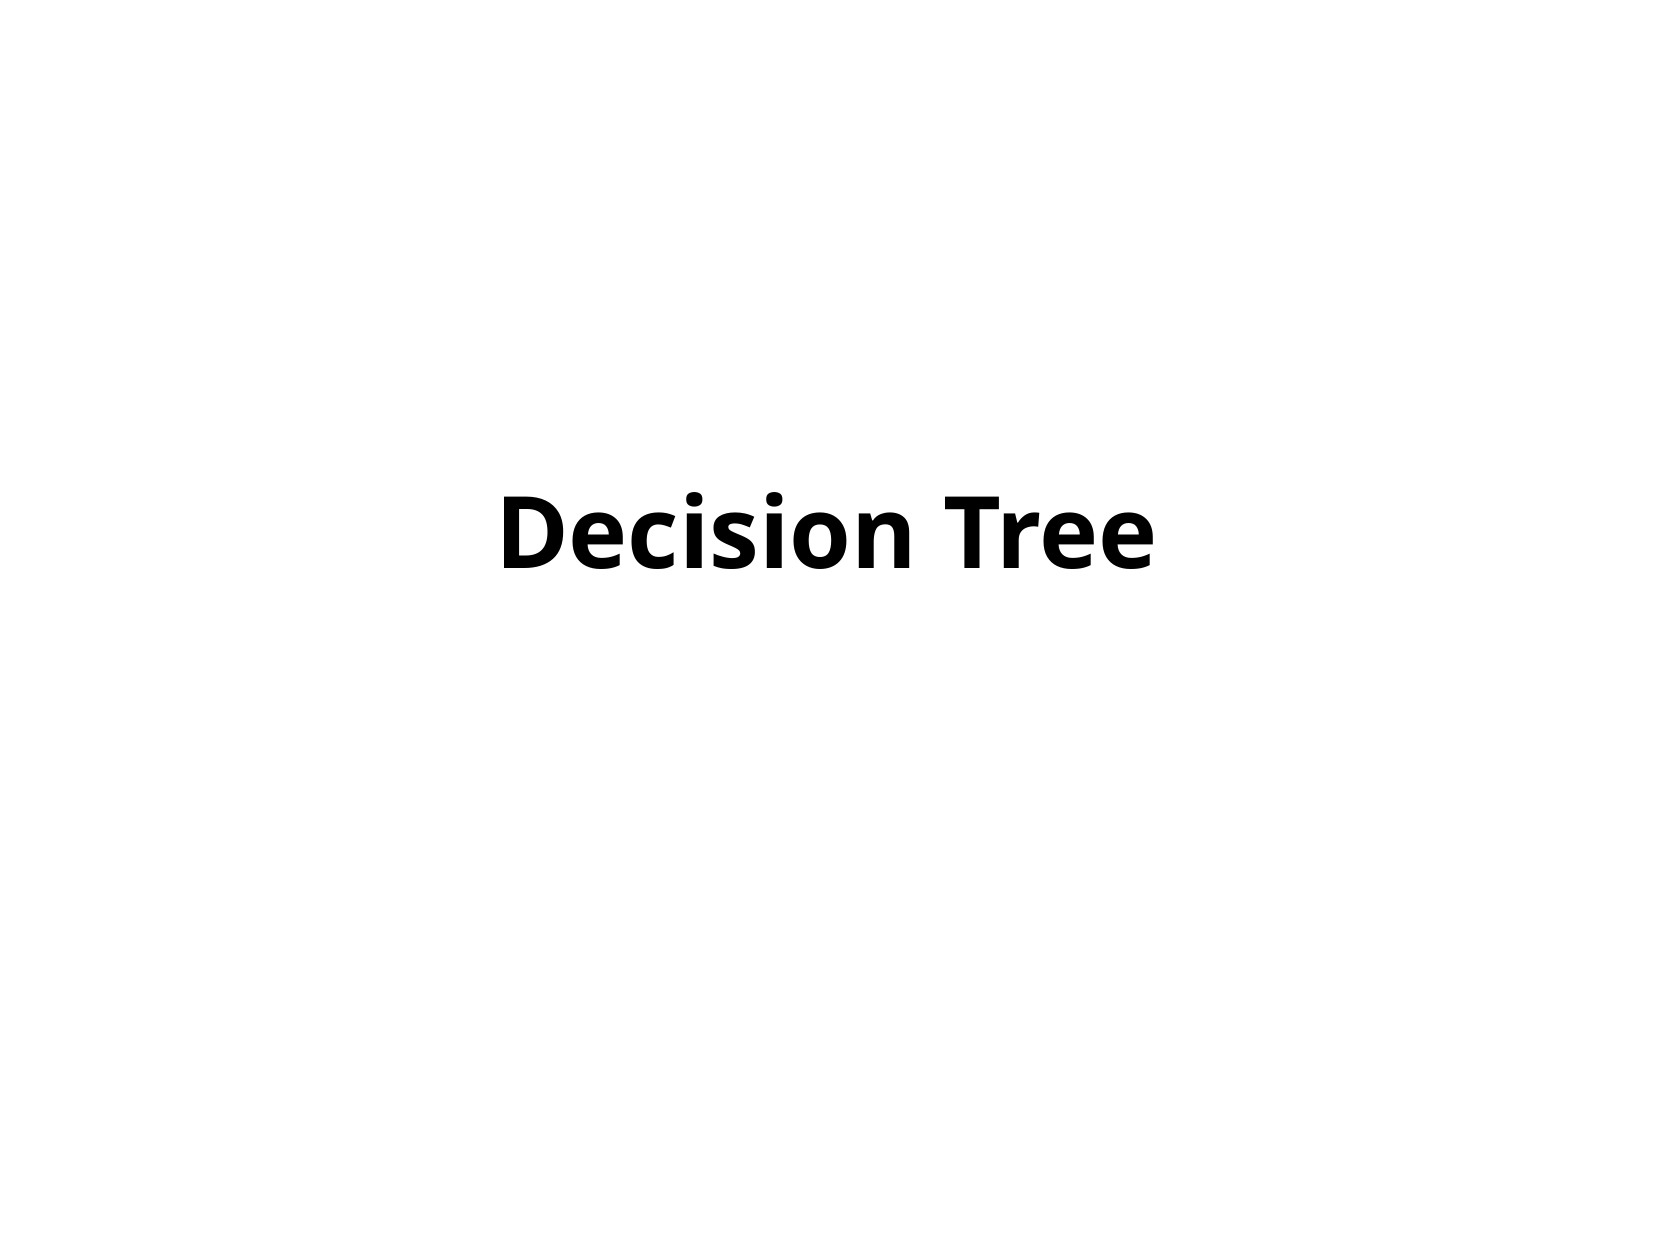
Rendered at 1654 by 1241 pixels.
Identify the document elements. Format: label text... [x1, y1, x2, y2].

subtitle Decision Tree [82, 49, 1571, 1010]
